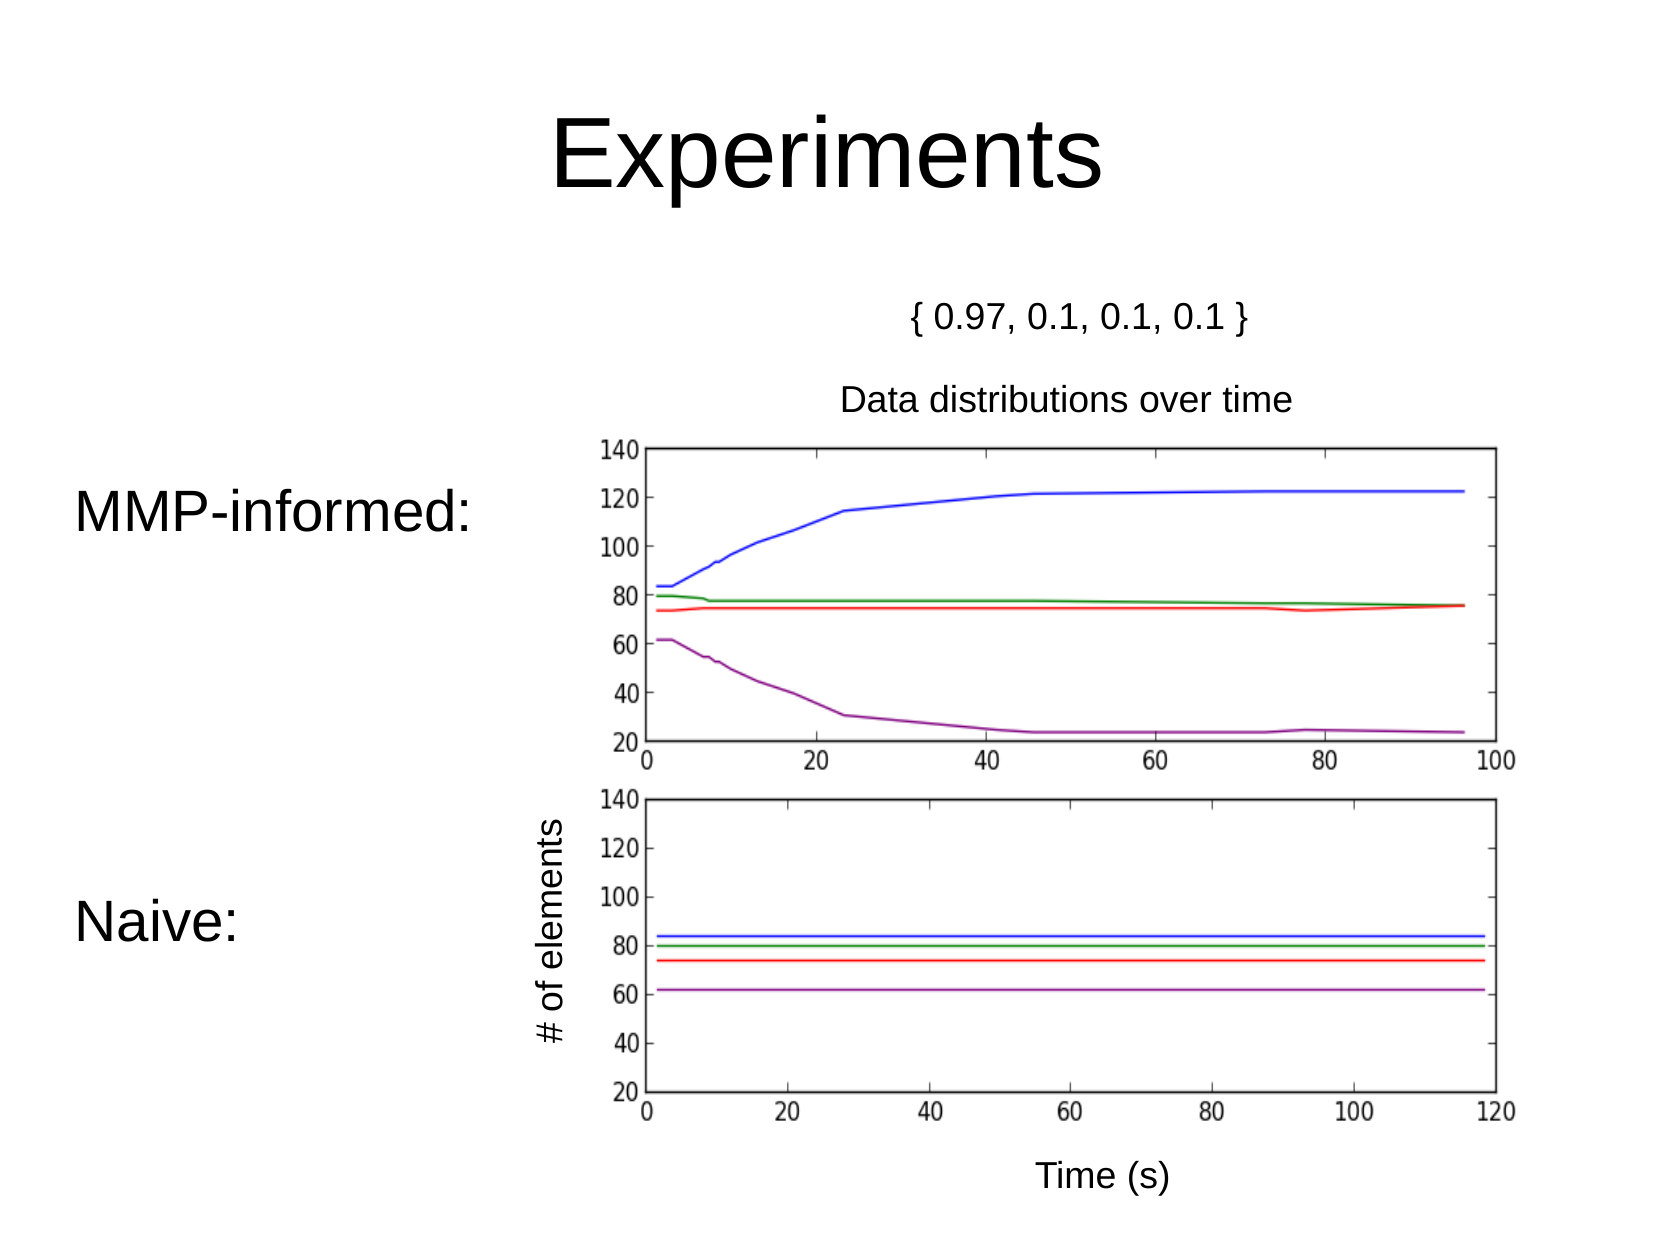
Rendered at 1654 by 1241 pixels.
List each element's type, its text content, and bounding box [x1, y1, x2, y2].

picture [510, 370, 1606, 1173]
text_box MMP-informed: [60, 471, 526, 551]
text_box { 0.97, 0.1, 0.1, 0.1 } [825, 288, 1654, 346]
text_box # of elements [519, 683, 578, 1059]
text_box Data distributions over time [825, 370, 1561, 428]
text_box Time (s) [1020, 1147, 1216, 1226]
text_box Naive: [60, 880, 316, 961]
title Experiments [82, 49, 1571, 257]
